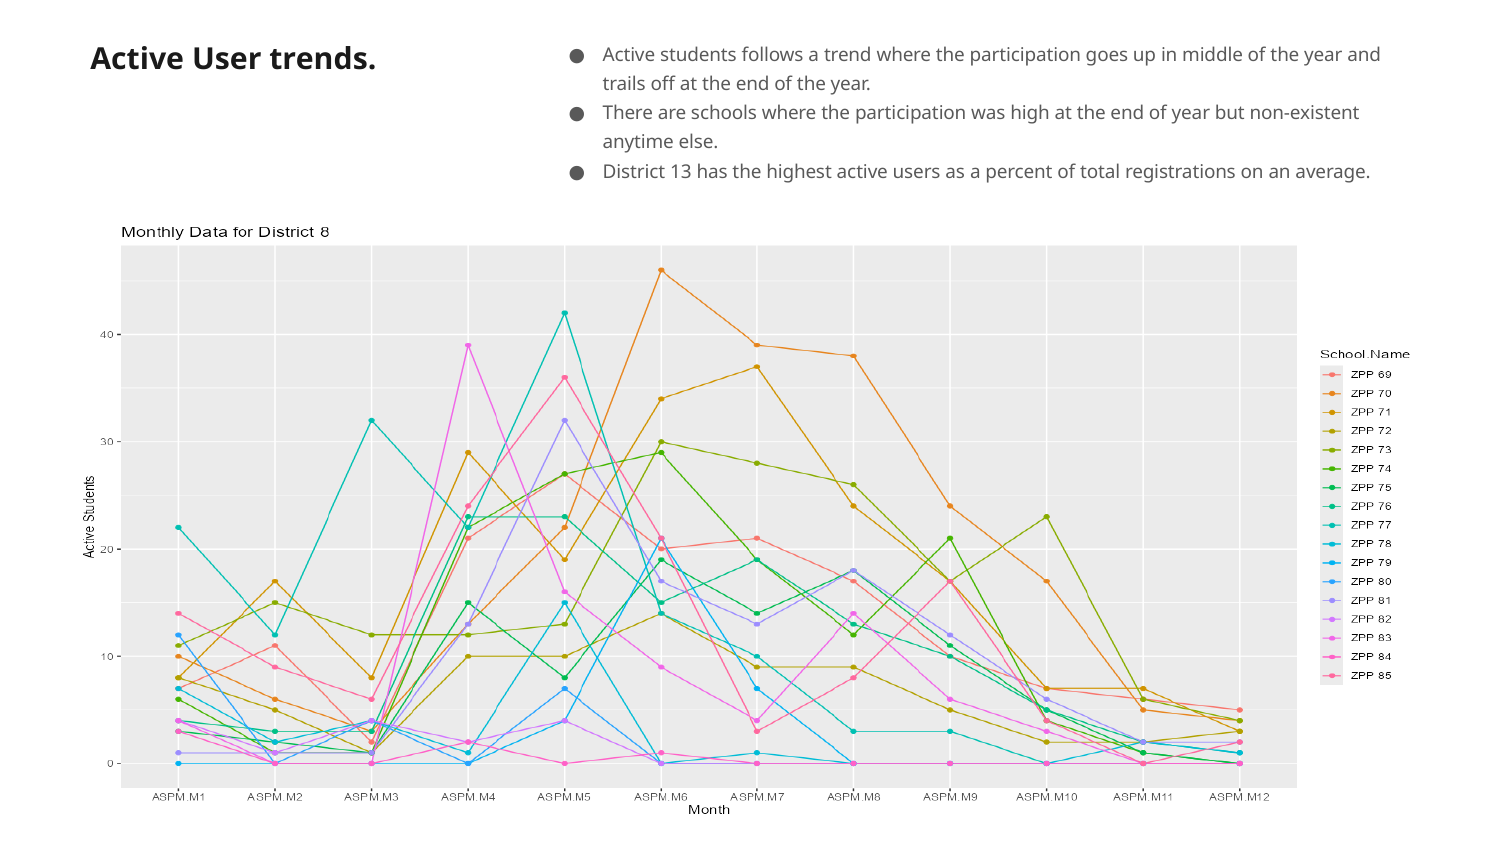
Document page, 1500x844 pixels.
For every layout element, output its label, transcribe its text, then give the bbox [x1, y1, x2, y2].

list Active students follows a trend where the participation goes up in middle of the year and trails off at the end of the year. There are schools where the participation was high at the end of year but non-existent anytime else. District 13 has the highest active users as a percent of total registrations on an average. [535, 22, 1425, 221]
title Active User trends. [75, 22, 419, 117]
picture [75, 220, 1425, 822]
